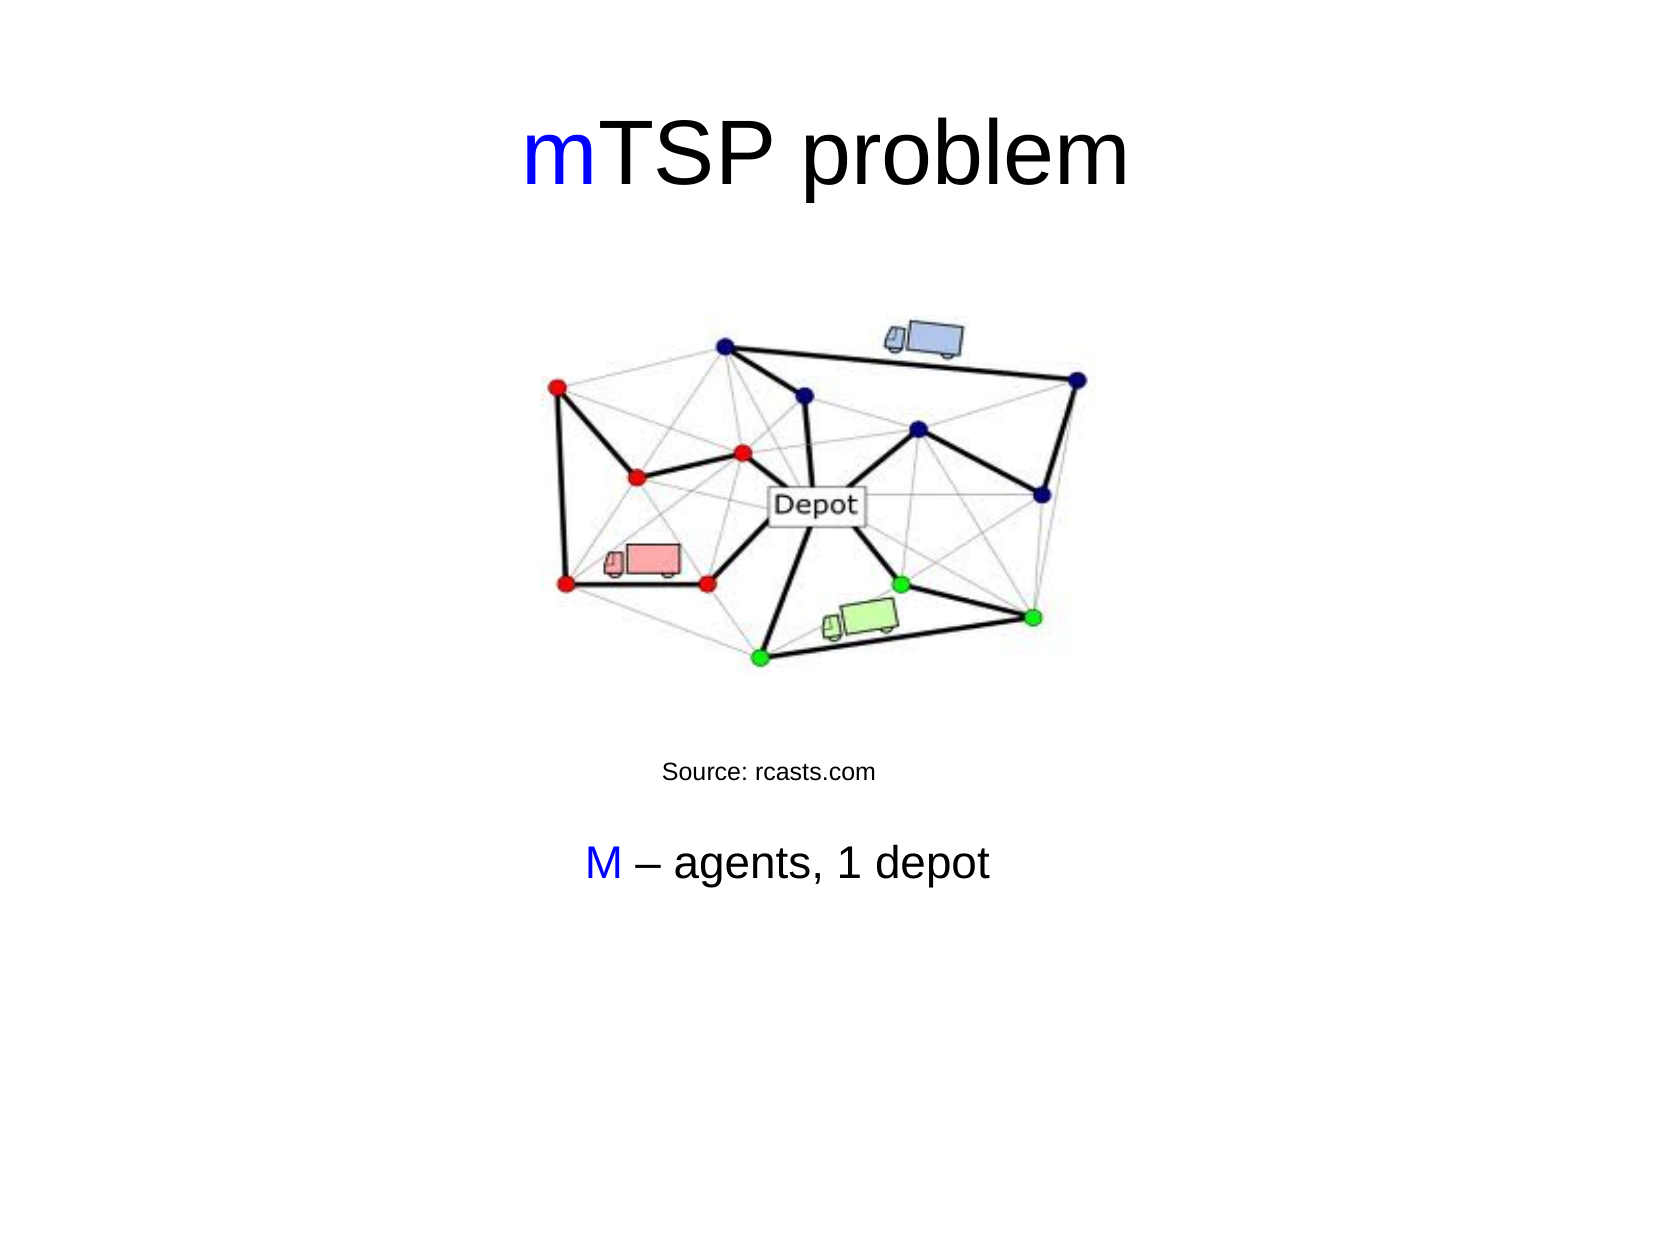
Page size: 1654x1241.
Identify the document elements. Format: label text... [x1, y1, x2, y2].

picture [540, 315, 1096, 676]
title mTSP problem [82, 49, 1571, 257]
text_box Source: rcasts.com M – agents, 1 depot [570, 750, 1235, 961]
